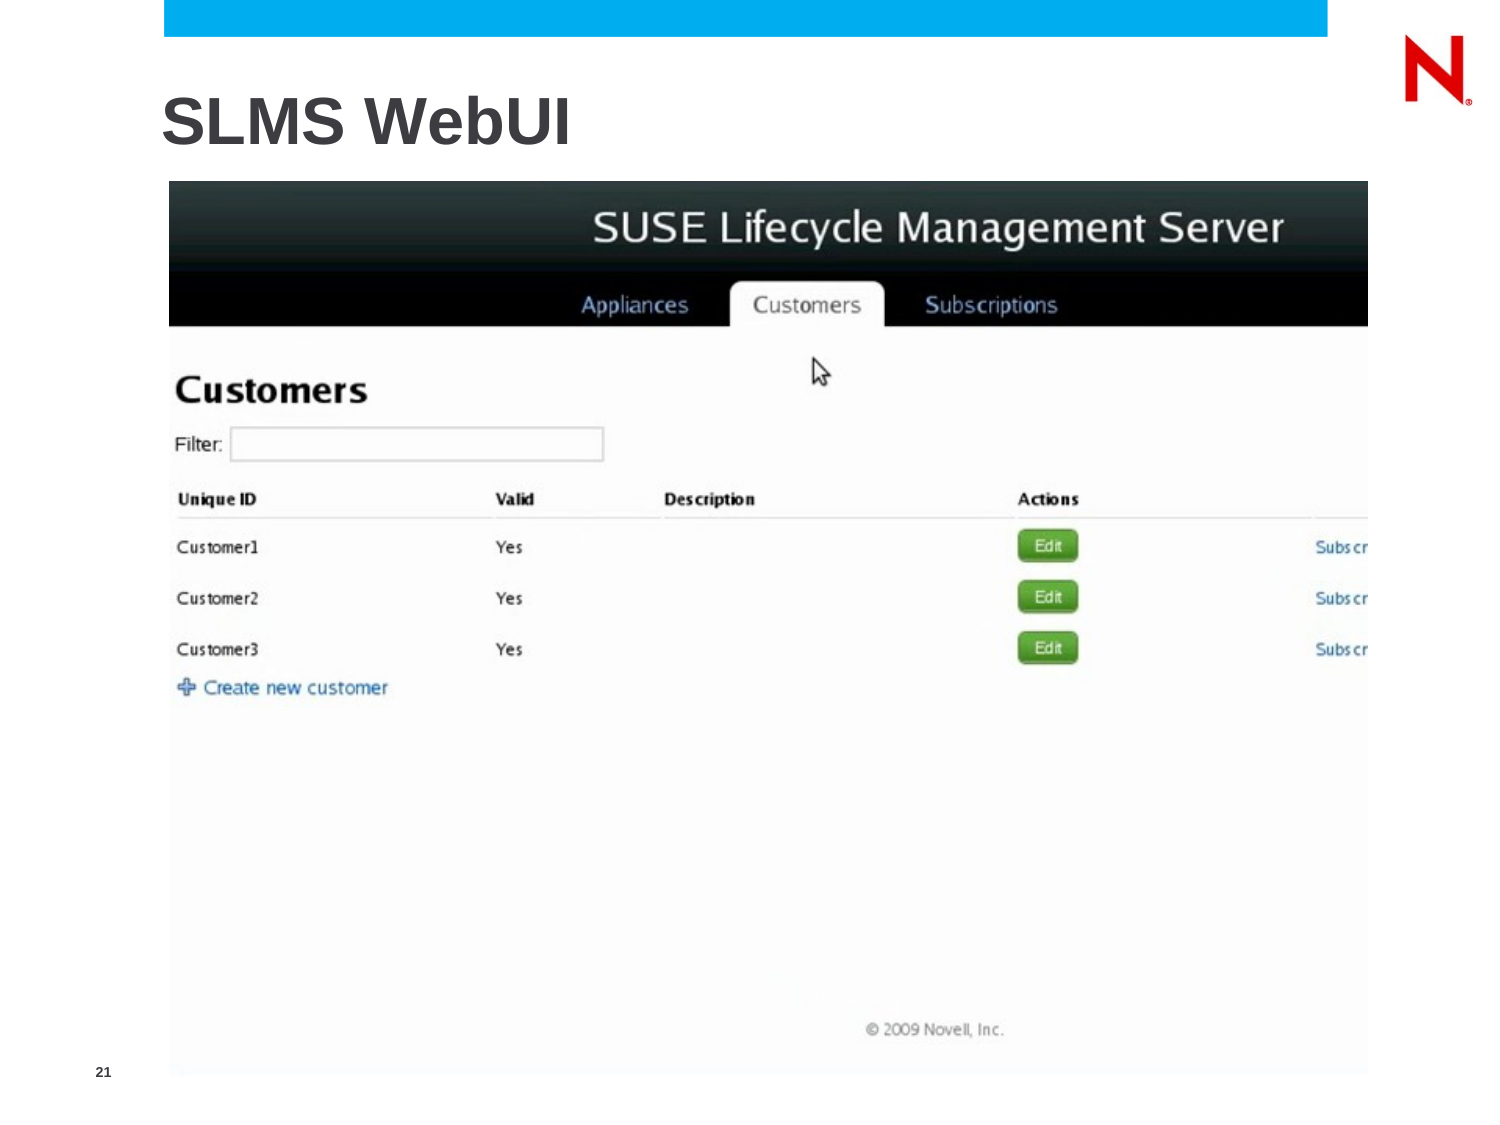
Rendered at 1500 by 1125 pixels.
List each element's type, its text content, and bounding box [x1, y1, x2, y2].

title SLMS WebUI [161, 41, 1383, 205]
picture [169, 181, 1368, 1076]
picture [1403, 32, 1473, 107]
